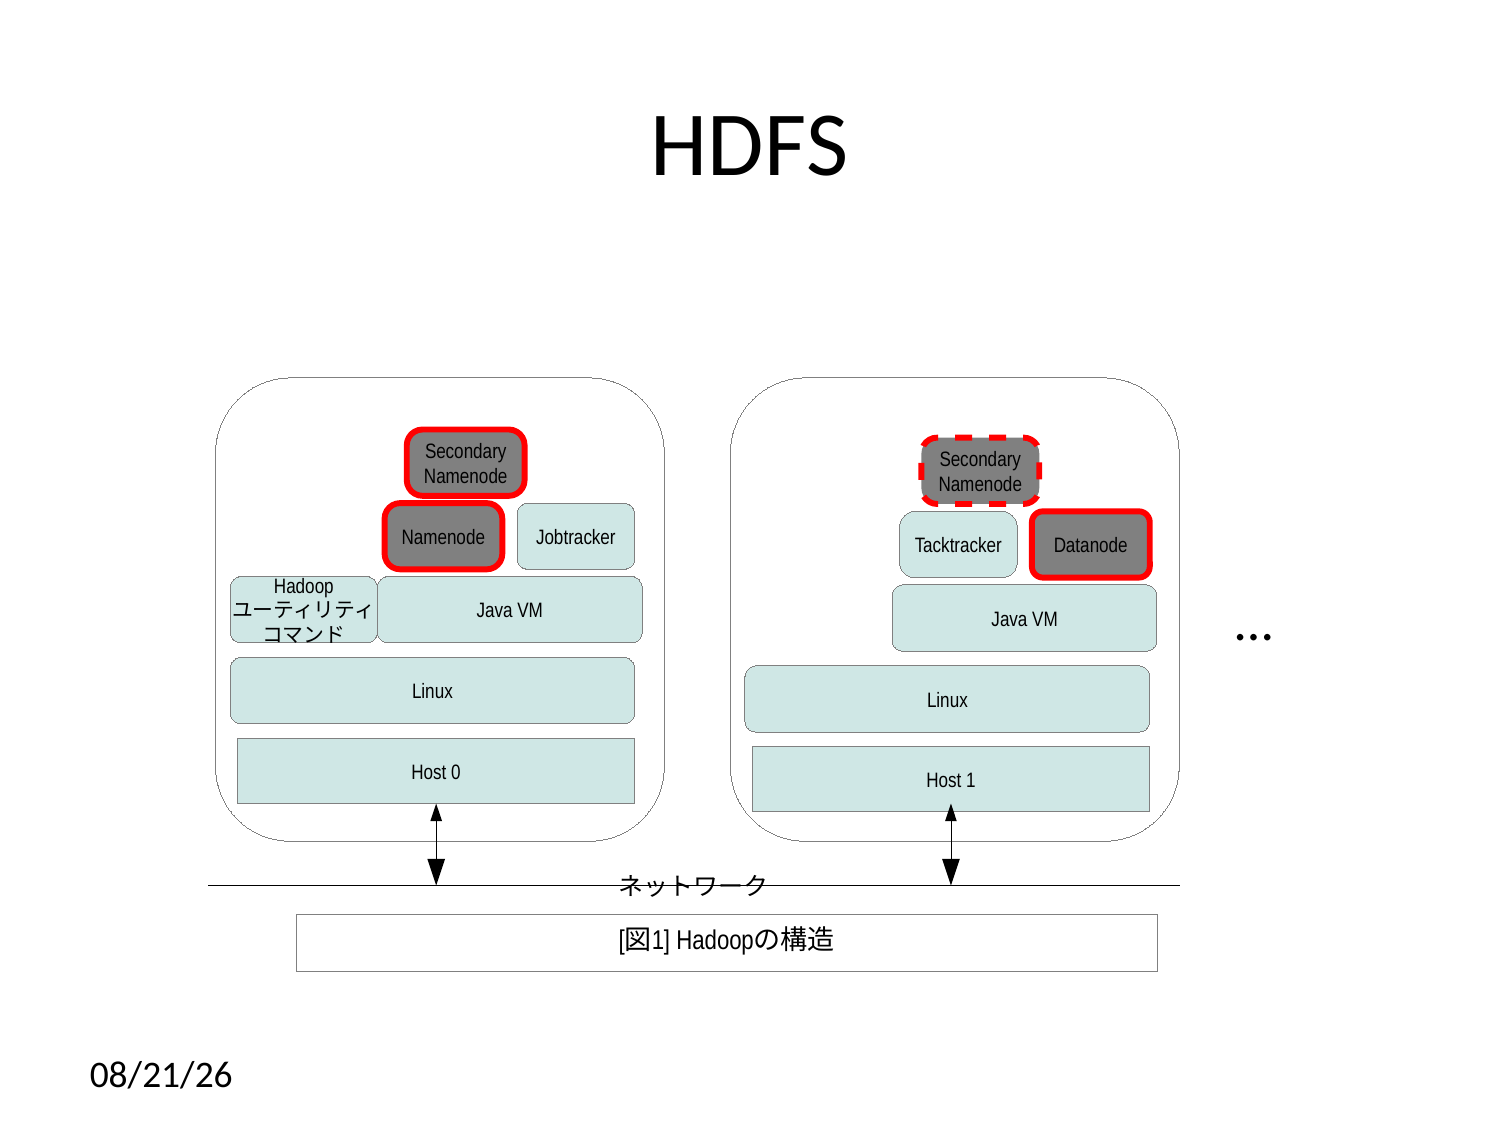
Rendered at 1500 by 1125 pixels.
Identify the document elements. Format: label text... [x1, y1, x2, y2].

text_box Datanode [1031, 511, 1150, 578]
text_box [730, 377, 1180, 842]
text_box Linux [744, 665, 1150, 733]
text_box [215, 377, 665, 842]
text_box … [1220, 578, 1305, 659]
text_box Linux [230, 657, 635, 724]
text_box [図1] Hadoopの構造 [296, 914, 1158, 972]
text_box Host 1 [752, 746, 1150, 812]
text_box Secondary Namenode [406, 429, 525, 496]
text_box Secondary Namenode [921, 437, 1040, 504]
text_box Tacktracker [899, 511, 1018, 578]
text_box Java VM [892, 584, 1157, 652]
text_box Host 0 [237, 738, 635, 804]
text_box Namenode [384, 503, 503, 570]
title HDFS [75, 21, 1426, 257]
text_box Java VM [377, 576, 643, 643]
text_box Jobtracker [517, 503, 635, 570]
text_box Hadoop ユーティリティ コマンド [230, 576, 378, 643]
